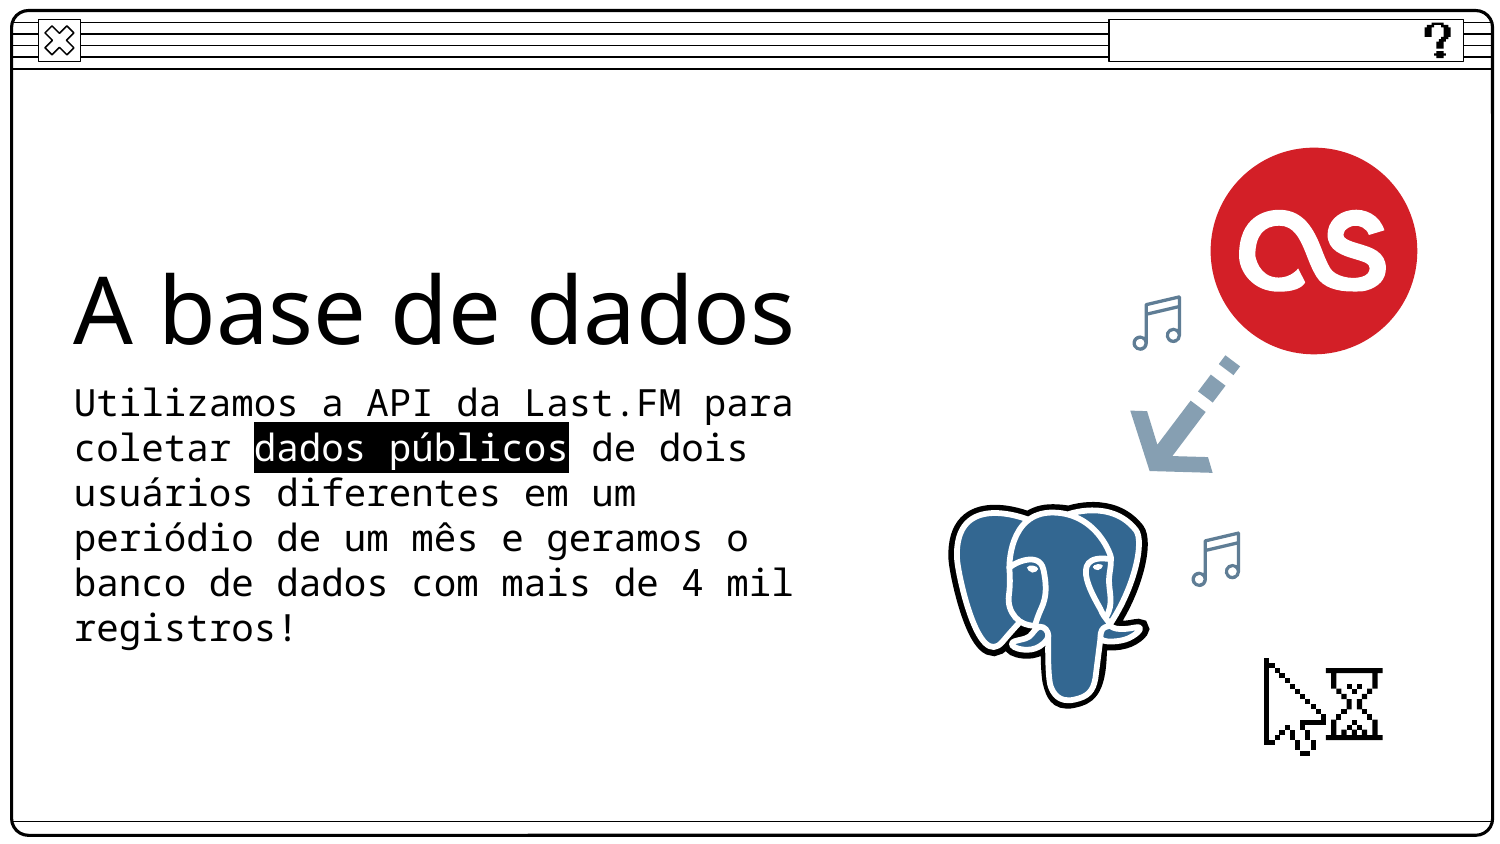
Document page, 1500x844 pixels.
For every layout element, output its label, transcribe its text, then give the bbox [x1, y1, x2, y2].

text_box [1325, 668, 1383, 741]
text_box [1198, 374, 1226, 403]
text_box [1218, 355, 1241, 376]
text_box [1191, 531, 1241, 588]
subtitle Utilizamos a API da Last.FM para coletar dados públicos de dois usuários diferentes em um periódio de um mês e geramos o banco de dados com mais de 4 mil registros! [59, 408, 824, 621]
text_box [1132, 295, 1182, 351]
title A base de dados [59, 253, 917, 361]
picture [1210, 147, 1418, 355]
text_box [1264, 657, 1326, 756]
text_box [1130, 400, 1213, 473]
picture [944, 501, 1152, 709]
